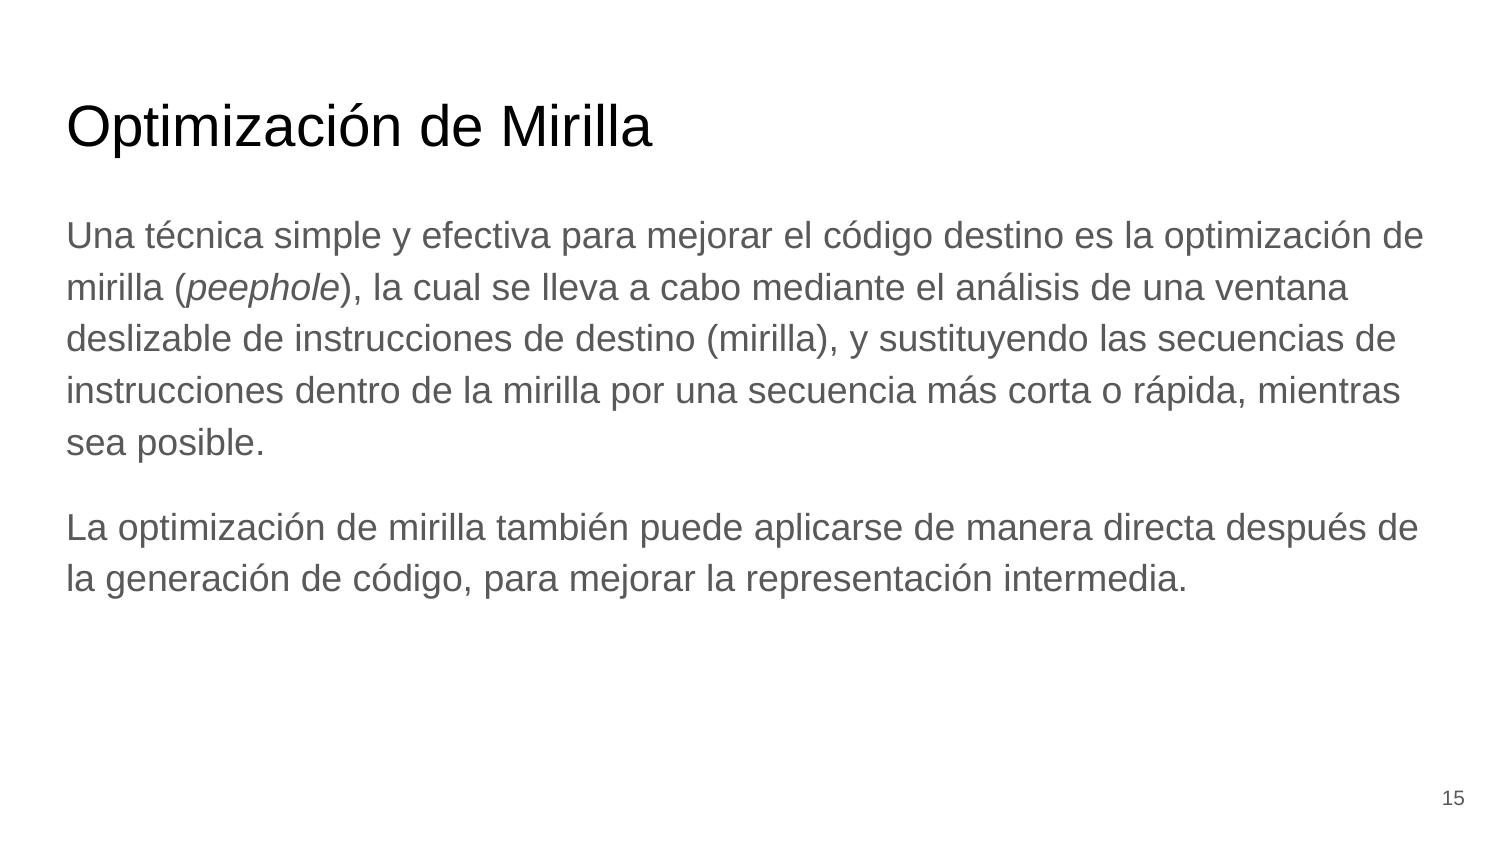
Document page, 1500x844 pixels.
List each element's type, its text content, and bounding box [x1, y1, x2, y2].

slide_number <number> [1389, 764, 1480, 830]
list Una técnica simple y efectiva para mejorar el código destino es la optimiza­ción de mirilla (peephole), la cual se lleva a cabo mediante el análisis de una ventana deslizable de instrucciones de destino (mirilla), y sustituyendo las secuencias de instruc­ciones dentro de la mirilla por una secuencia más corta o rápida, mientras sea posible. La optimización de mirilla también puede aplicarse de manera directa después de la generación de código, para mejorar la representación intermedia. [51, 189, 1449, 750]
title Optimización de Mirilla [51, 72, 1449, 167]
